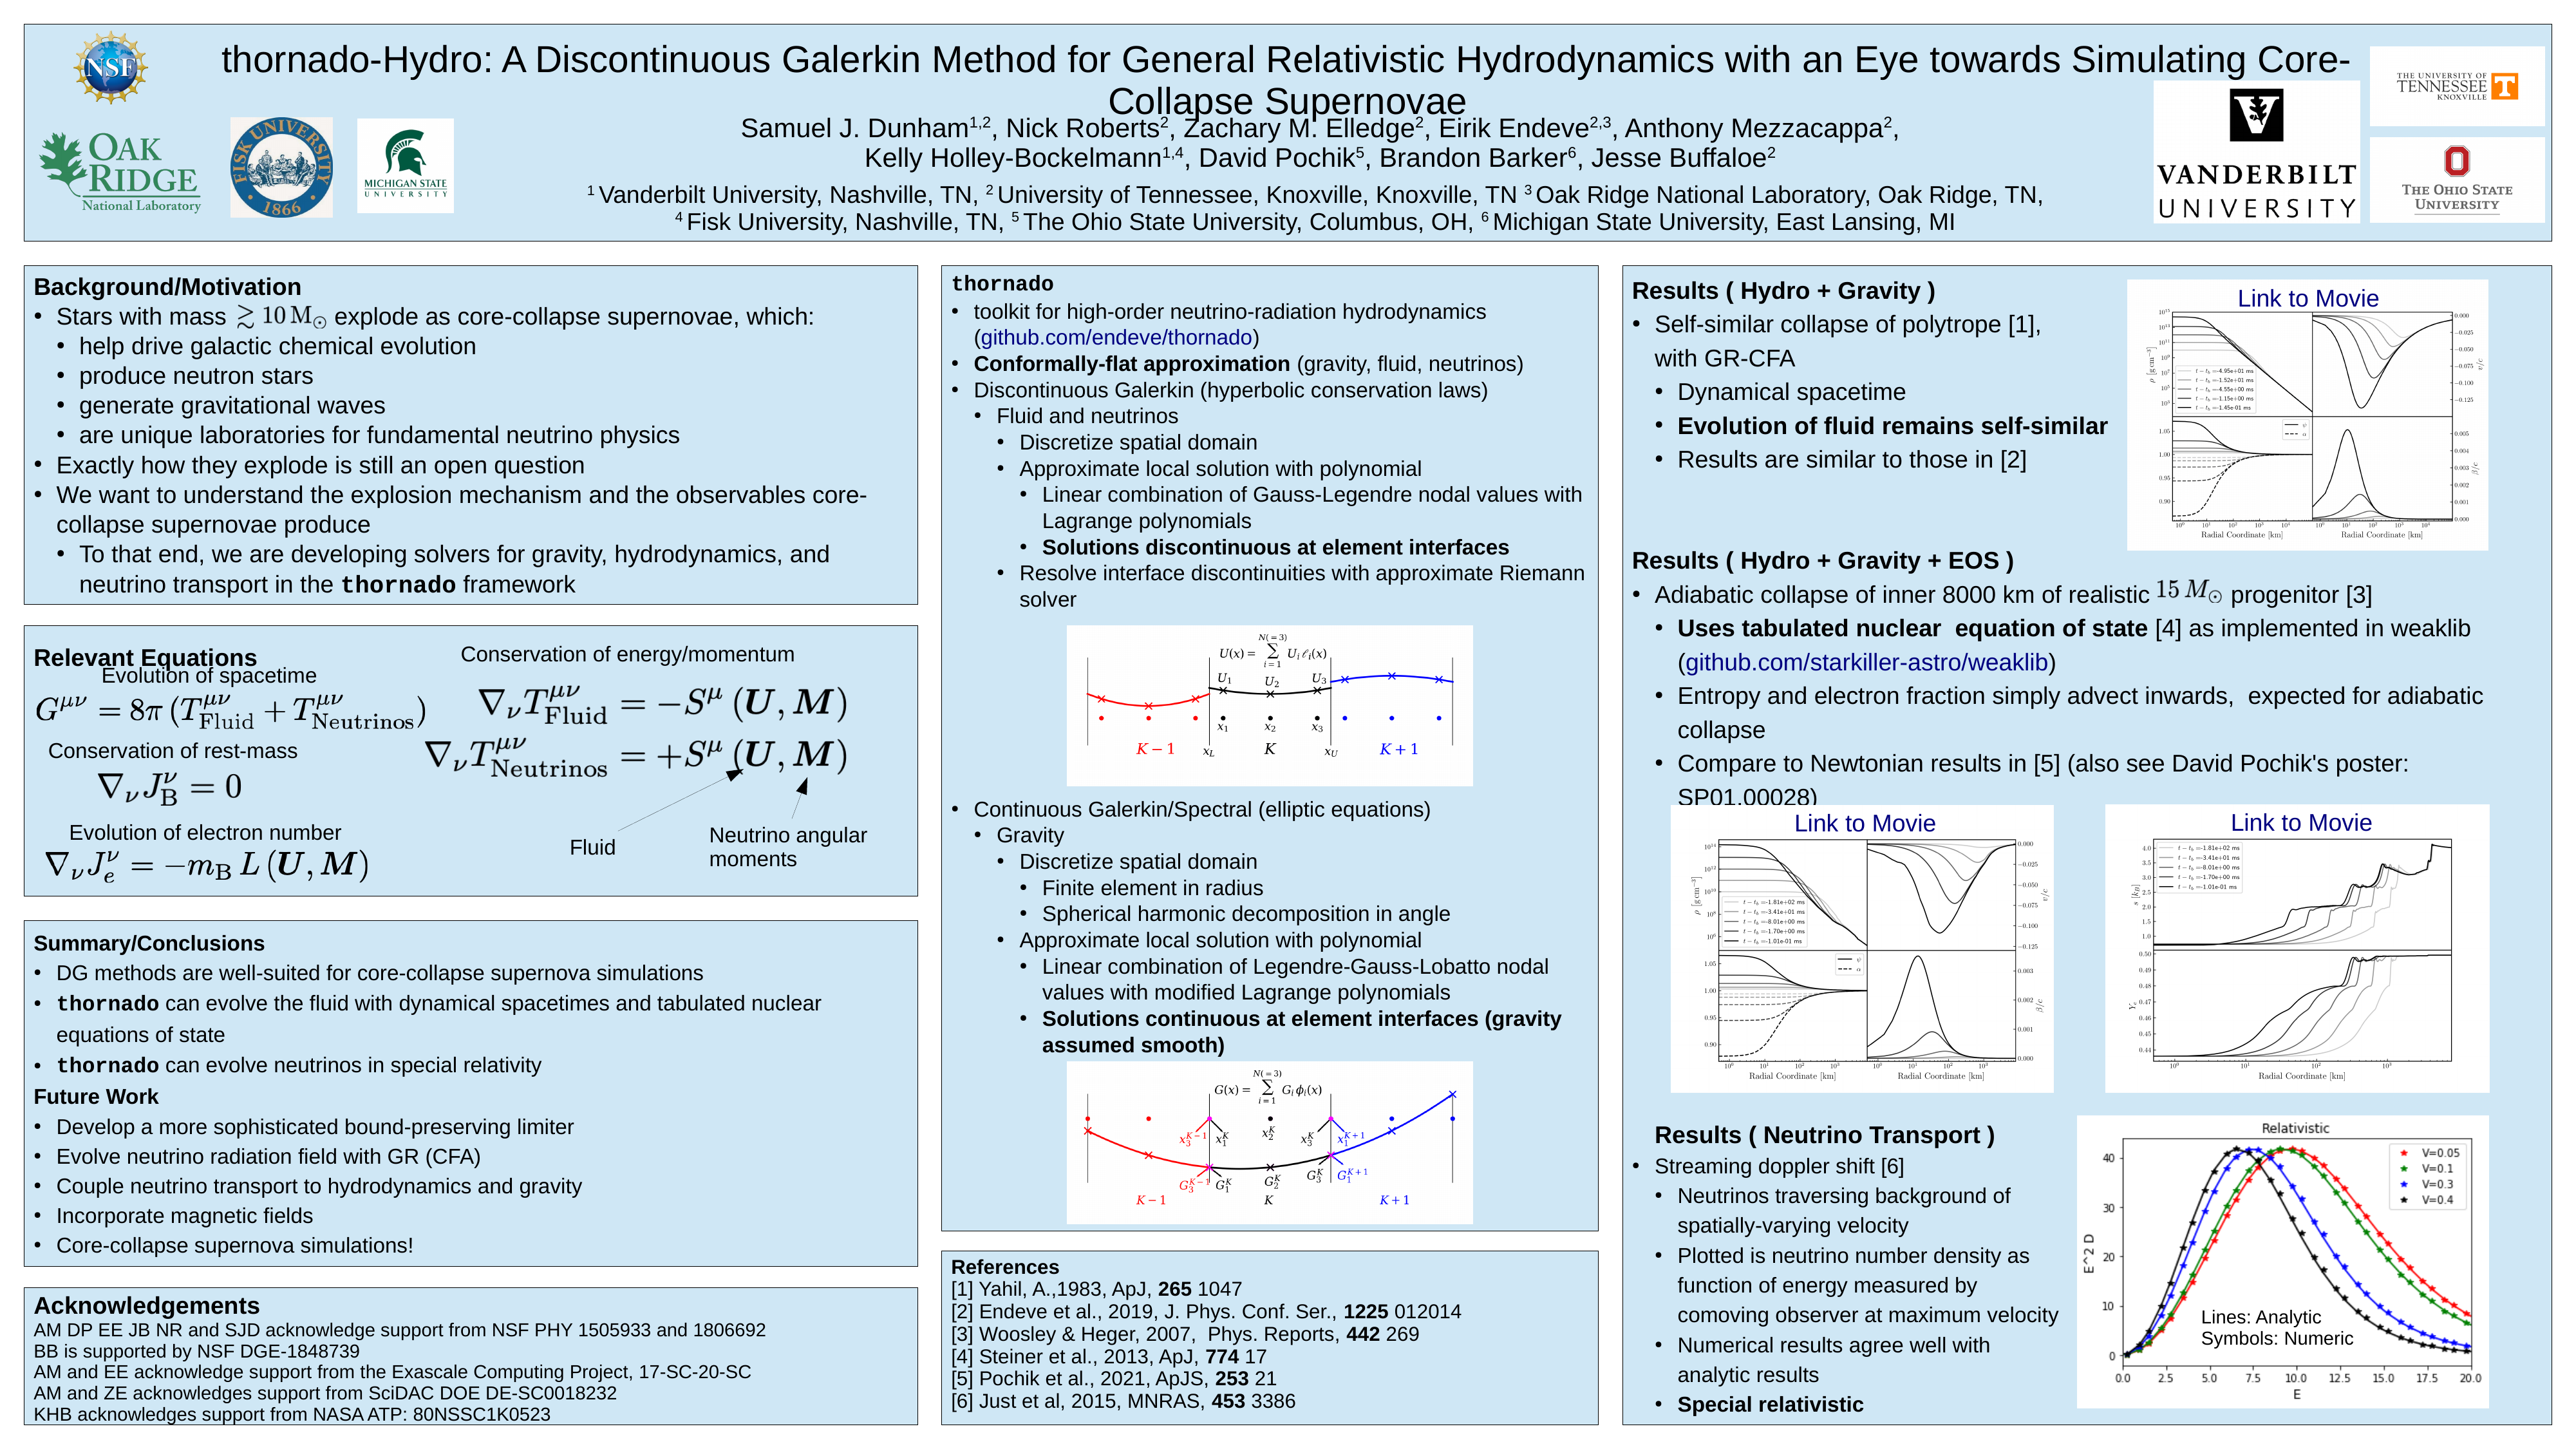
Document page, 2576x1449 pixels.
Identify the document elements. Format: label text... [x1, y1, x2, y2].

picture [230, 117, 333, 218]
picture [46, 849, 368, 883]
text_box Background/Motivation Stars with mass explode as core-collapse supernovae, which: help drive galactic chemical evolution produce neutron stars generate gravitational waves are unique laboratories for fundamental neutrino physics Exactly how they explode is still an open question We want to understand the explosion mechanism and the observables core-collapse supernovae produce To that end, we are developing solvers for gravity, hydrodynamics, and neutrino transport in the thornado framework [24, 265, 918, 602]
picture [1067, 625, 1473, 786]
picture [2105, 804, 2490, 1093]
text_box References [1] Yahil, A.,1983, ApJ, 265 1047 [2] Endeve et al., 2019, J. Phys. Conf. Ser., 1225 012014 [3] Woosley & Heger, 2007, Phys. Reports, 442 269 [4] Steiner et al., 2013, ApJ, 774 17 [5] Pochik et al., 2021, ApJS, 253 21 [6] Just et al, 2015, MNRAS, 453 3386 [941, 1251, 1599, 1425]
text_box Acknowledgements AM DP EE JB NR and SJD acknowledge support from NSF PHY 1505933 and 1806692 BB is supported by NSF DGE-1848739 AM and EE acknowledge support from the Exascale Computing Project, 17-SC-20-SC AM and ZE acknowledges support from SciDAC DOE DE-SC0018232 KHB acknowledges support from NASA ATP: 80NSSC1K0523 [24, 1287, 918, 1425]
picture [2157, 579, 2222, 603]
text_box Summary/Conclusions DG methods are well-suited for core-collapse supernova simulations thornado can evolve the fluid with dynamical spacetimes and tabulated nuclear equations of state thornado can evolve neutrinos in special relativity Future Work Develop a more sophisticated bound-preserving limiter Evolve neutrino radiation field with GR (CFA) Couple neutrino transport to hydrodynamics and gravity Incorporate magnetic fields Core-collapse supernova simulations! [24, 920, 918, 1267]
text_box Link to Movie [1785, 805, 1950, 842]
picture [1067, 1061, 1473, 1224]
picture [2127, 279, 2488, 551]
picture [2370, 46, 2545, 127]
text_box thornado toolkit for high-order neutrino-radiation hydrodynamics (github.com/endeve/thornado) Conformally-flat approximation (gravity, fluid, neutrinos) Discontinuous Galerkin (hyperbolic conservation laws) Fluid and neutrinos Discretize spatial domain Approximate local solution with polynomial Linear combination of Gauss-Legendre nodal values with Lagrange polynomials Solutions discontinuous at element interfaces Resolve interface discontinuities with approximate Riemann solver Continuous Galerkin/Spectral (elliptic equations) Gravity Discretize spatial domain Finite element in radius Spherical harmonic decomposition in angle Approximate local solution with polynomial Linear combination of Legendre-Gauss-Lobatto nodal values with modified Lagrange polynomials Solutions continuous at element interfaces (gravity assumed smooth) [941, 265, 1599, 1231]
text_box Link to Movie [2228, 279, 2393, 317]
text_box Evolution of spacetime [91, 658, 334, 694]
text_box thornado-Hydro: A Discontinuous Galerkin Method for General Relativistic Hydrodynamics with an Eye towards Simulating Core-Collapse Supernovae [171, 33, 2404, 119]
picture [98, 772, 242, 806]
text_box Fluid [560, 831, 648, 870]
text_box Relevant Equations [24, 625, 918, 896]
picture [37, 685, 847, 777]
text_box Evolution of electron number [59, 815, 354, 849]
picture [2370, 137, 2545, 223]
picture [2154, 80, 2360, 223]
text_box Conservation of energy/momentum [451, 637, 815, 671]
text_box Samuel J. Dunham1,2, Nick Roberts2, Zachary M. Elledge2, Eirik Endeve2,3, Anthony Mezzacappa2, Kelly Holley-Bockelmann1,4, David Pochik5, Brandon Barker6, Jesse Buffaloe2 [475, 108, 2165, 176]
picture [72, 29, 149, 106]
picture [357, 118, 454, 213]
picture [1671, 805, 2054, 1093]
text_box Neutrino angular moments [699, 819, 903, 876]
text_box 1 Vanderbilt University, Nashville, TN, 2 University of Tennessee, Knoxville, Knoxville, TN 3 Oak Ridge National Laboratory, Oak Ridge, TN, 4 Fisk University, Nashville, TN, 5 The Ohio State University, Columbus, OH, 6 Michigan State University, East Lansing, MI [470, 176, 2161, 239]
text_box Link to Movie [2221, 804, 2386, 842]
text_box Lines: Analytic Symbols: Numeric [2192, 1302, 2366, 1354]
text_box Results ( Hydro + Gravity ) Self-similar collapse of polytrope [1], with GR-CFA Dynamical spacetime Evolution of fluid remains self-similar Results are similar to those in [2] Results ( Hydro + Gravity + EOS ) Adiabatic collapse of inner 8000 km of realistic progenitor [3] Uses tabulated nuclear equation of state [4] as implemented in weaklib (github.com/starkiller-astro/weaklib) Entropy and electron fraction simply advect inwards, expected for adiabatic collapse Compare to Newtonian results in [5] (also see David Pochik's poster: SP01.00028) Results ( Neutrino Transport ) Streaming doppler shift [6] Neutrinos traversing background of spatially-varying velocity Plotted is neutrino number density as function of energy measured by comoving observer at maximum velocity Numerical results agree well with analytic results Special relativistic [1622, 265, 2552, 1425]
picture [238, 304, 326, 328]
text_box [24, 24, 2552, 242]
picture [36, 129, 204, 215]
text_box Conservation of rest-mass [39, 734, 310, 773]
picture [2077, 1115, 2489, 1408]
